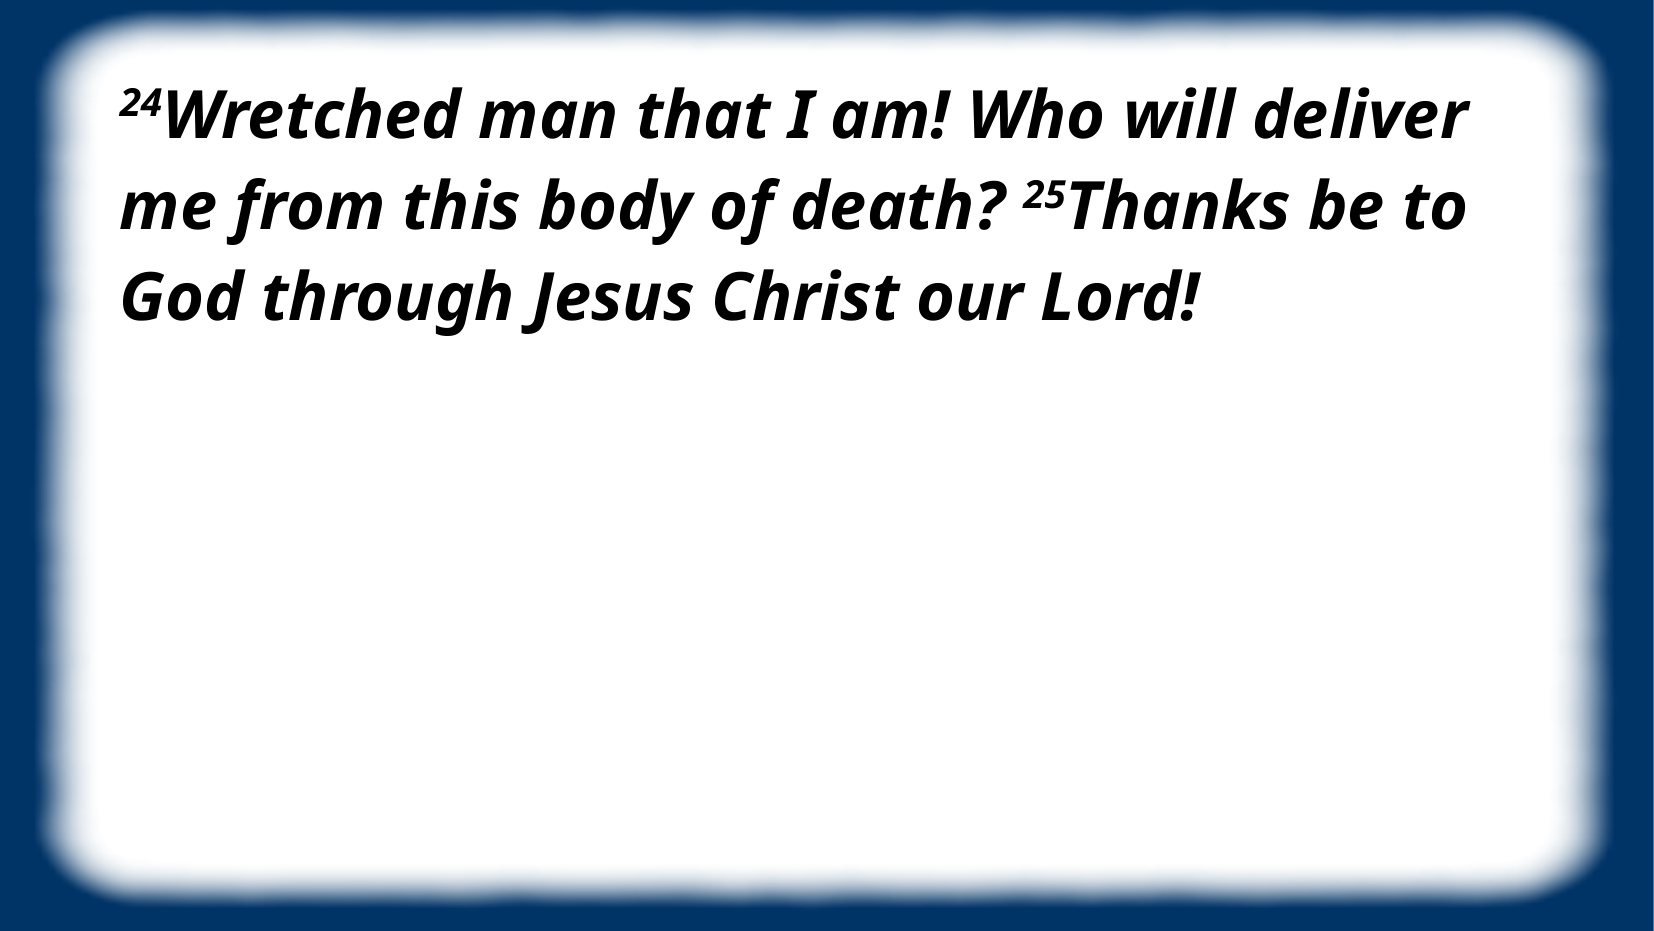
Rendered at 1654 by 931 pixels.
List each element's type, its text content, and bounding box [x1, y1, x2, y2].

text_box 24Wretched man that I am! Who will deliver me from this body of death? 25Thanks be to God through Jesus Christ our Lord! [105, 60, 1546, 342]
picture [0, 0, 1654, 931]
